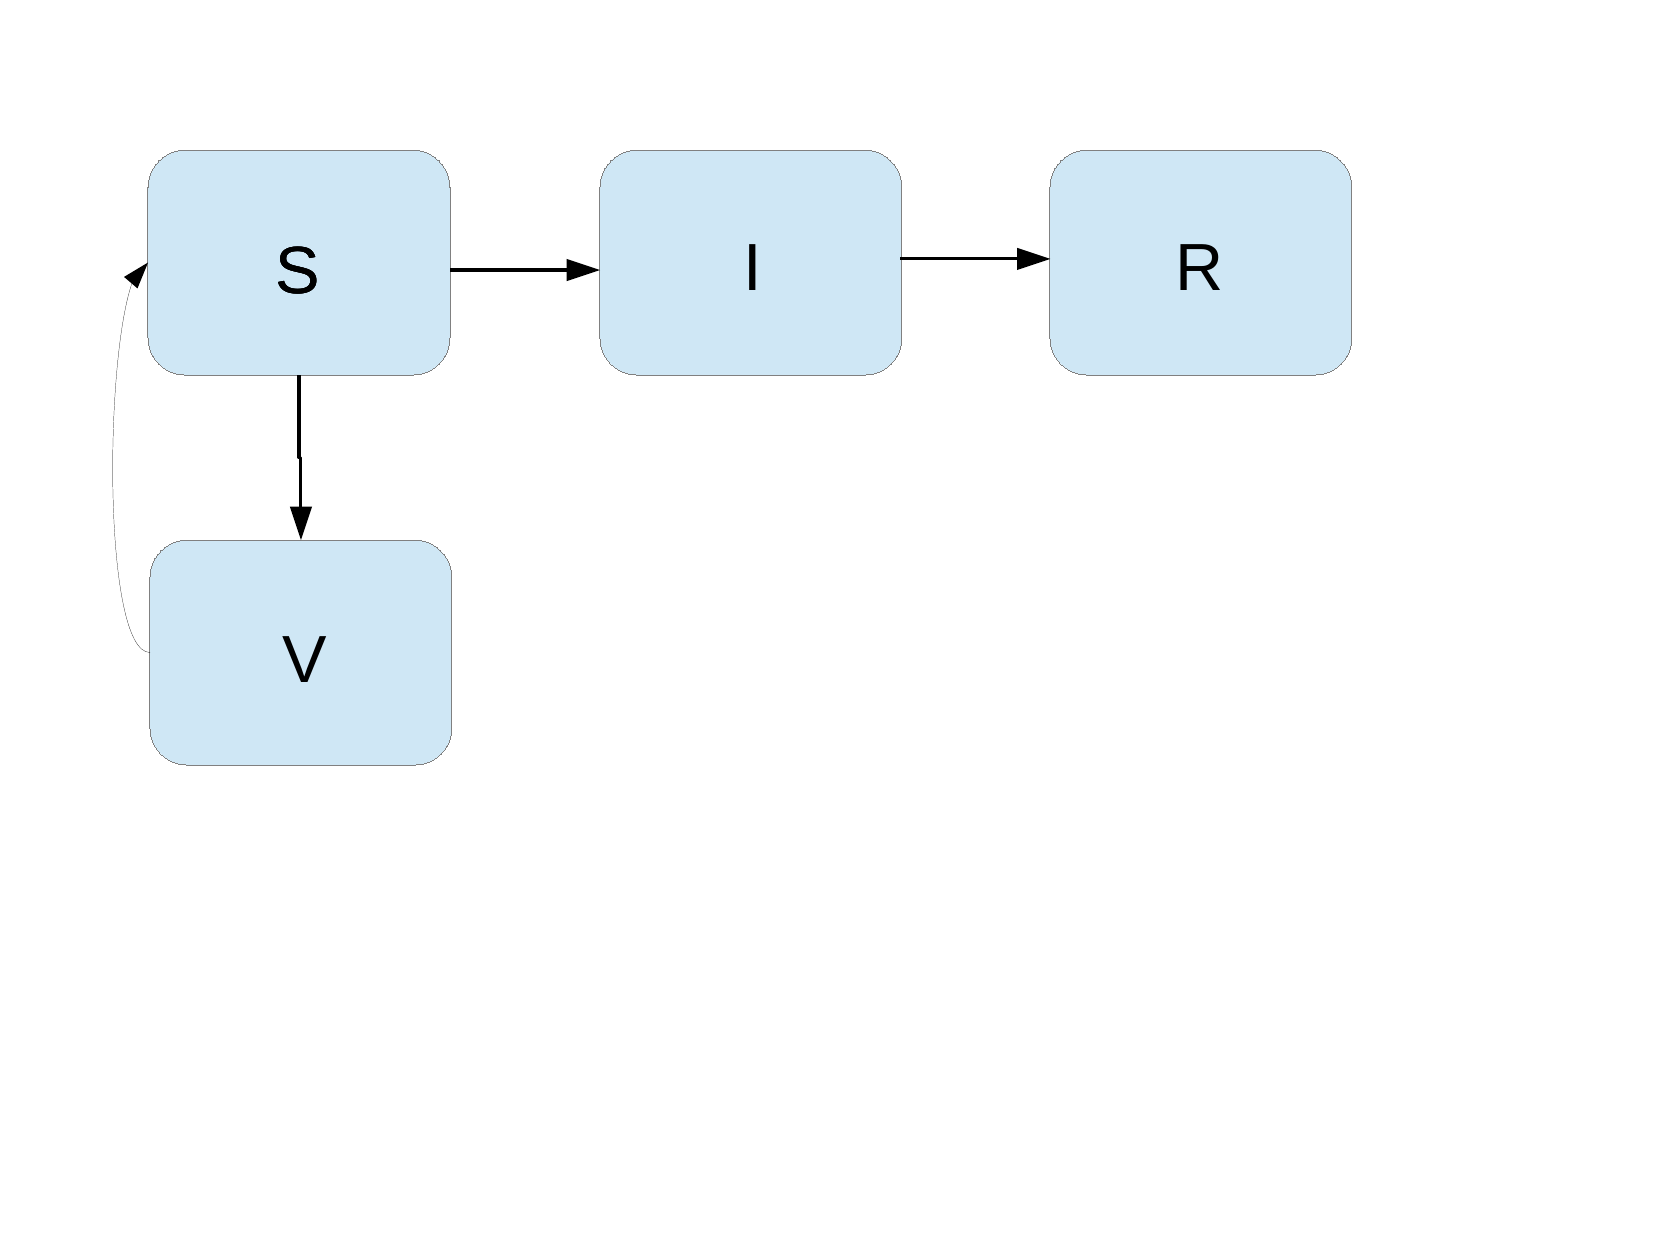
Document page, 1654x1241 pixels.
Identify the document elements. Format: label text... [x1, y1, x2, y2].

text_box [149, 540, 452, 766]
text_box I [729, 222, 778, 313]
text_box [599, 150, 902, 376]
text_box [1049, 150, 1352, 376]
text_box [147, 150, 451, 376]
text_box V [267, 615, 342, 705]
text_box S [260, 225, 336, 316]
text_box R [1160, 222, 1239, 312]
